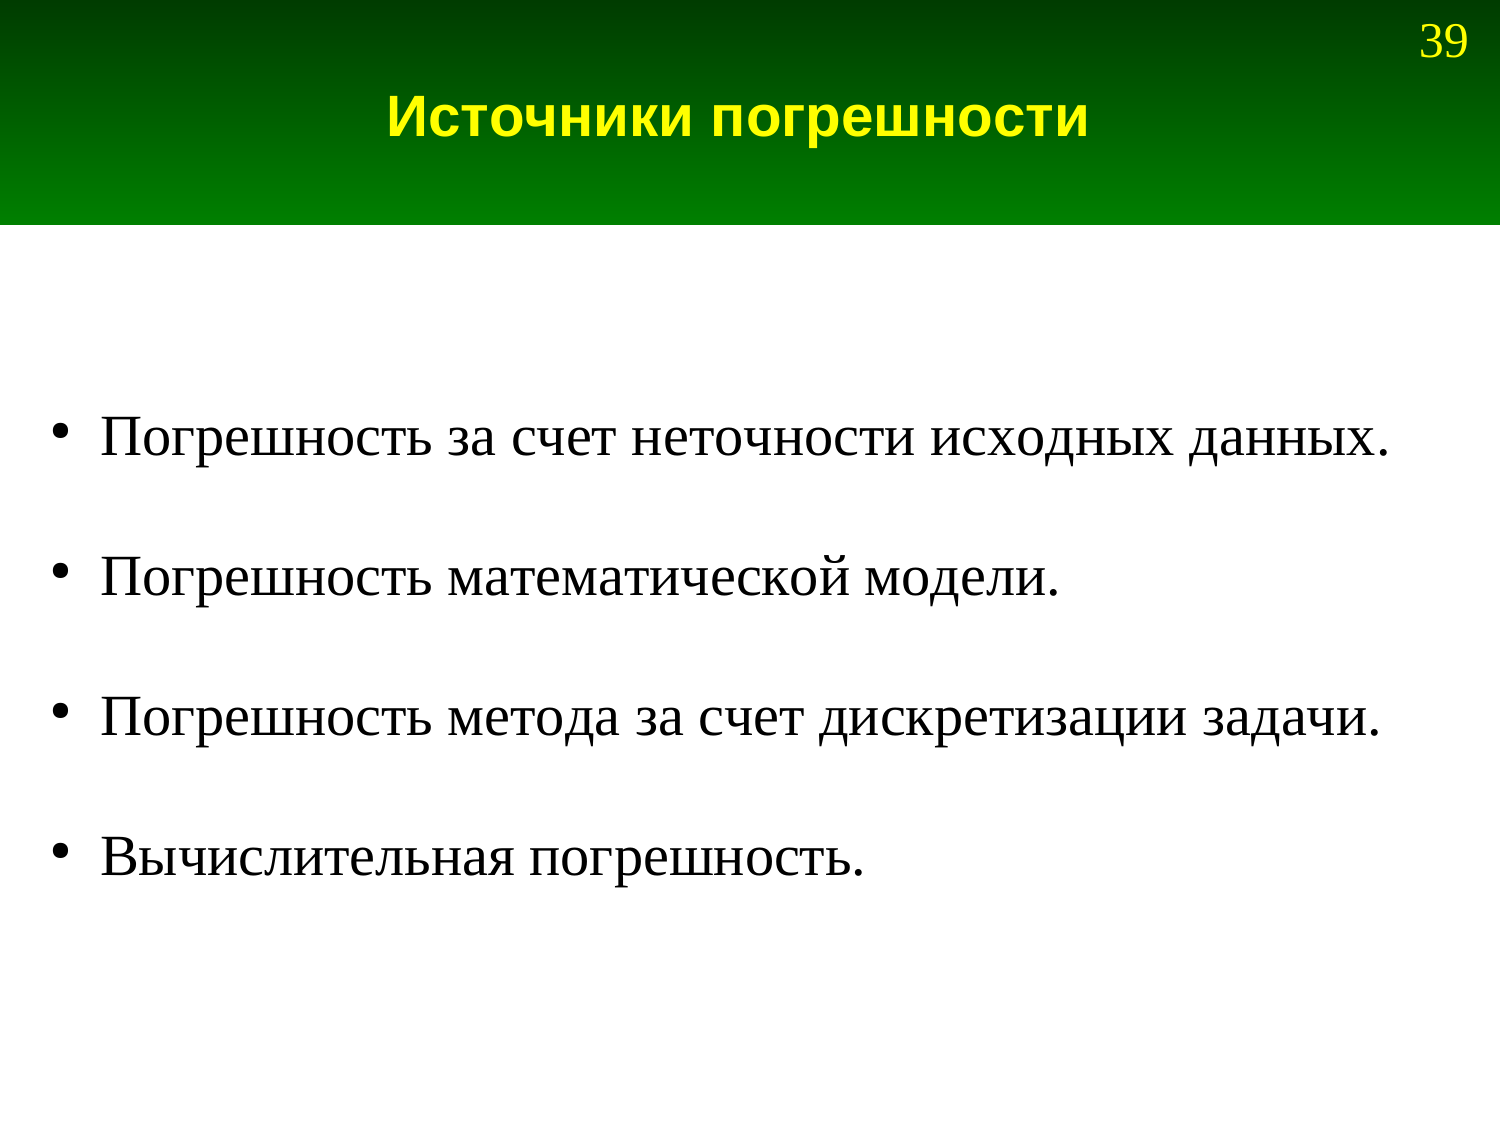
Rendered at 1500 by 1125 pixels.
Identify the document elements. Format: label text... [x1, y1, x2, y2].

title Источники погрешности [88, 18, 1389, 207]
text_box Погрешность за счет неточности исходных данных. Погрешность математической модели. Погрешность метода за счет дискретизации задачи. Вычислительная погрешность. [35, 389, 1465, 922]
